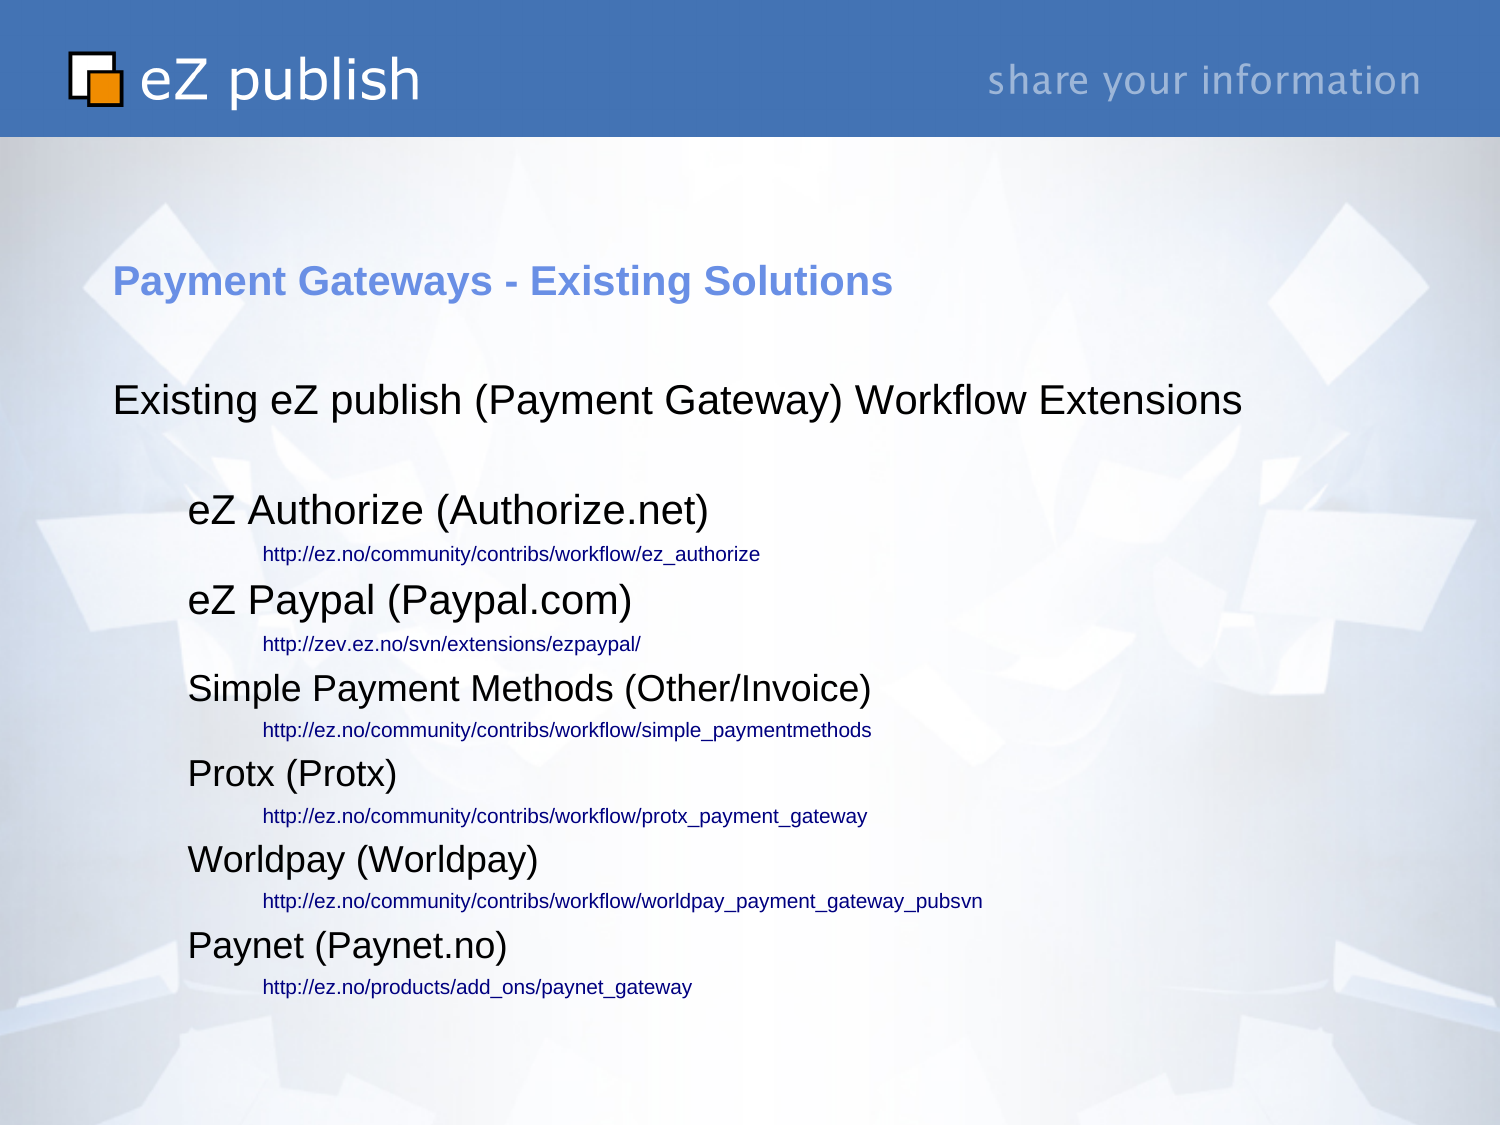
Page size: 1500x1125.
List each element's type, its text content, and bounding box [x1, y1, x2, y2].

list Existing eZ publish (Payment Gateway) Workflow Extensions eZ Authorize (Authorize.net) http://ez.no/community/contribs/workflow/ez_authorize eZ Paypal (Paypal.com) http://zev.ez.no/svn/extensions/ezpaypal/ Simple Payment Methods (Other/Invoice) http://ez.no/community/contribs/workflow/simple_paymentmethods Protx (Protx) http://ez.no/community/contribs/workflow/protx_payment_gateway Worldpay (Worldpay) http://ez.no/community/contribs/workflow/worldpay_payment_gateway_pubsvn Paynet (Paynet.no) http://ez.no/products/add_ons/paynet_gateway [112, 324, 1388, 1088]
picture [0, 0, 1500, 1125]
title Payment Gateways - Existing Solutions [112, 237, 1500, 325]
